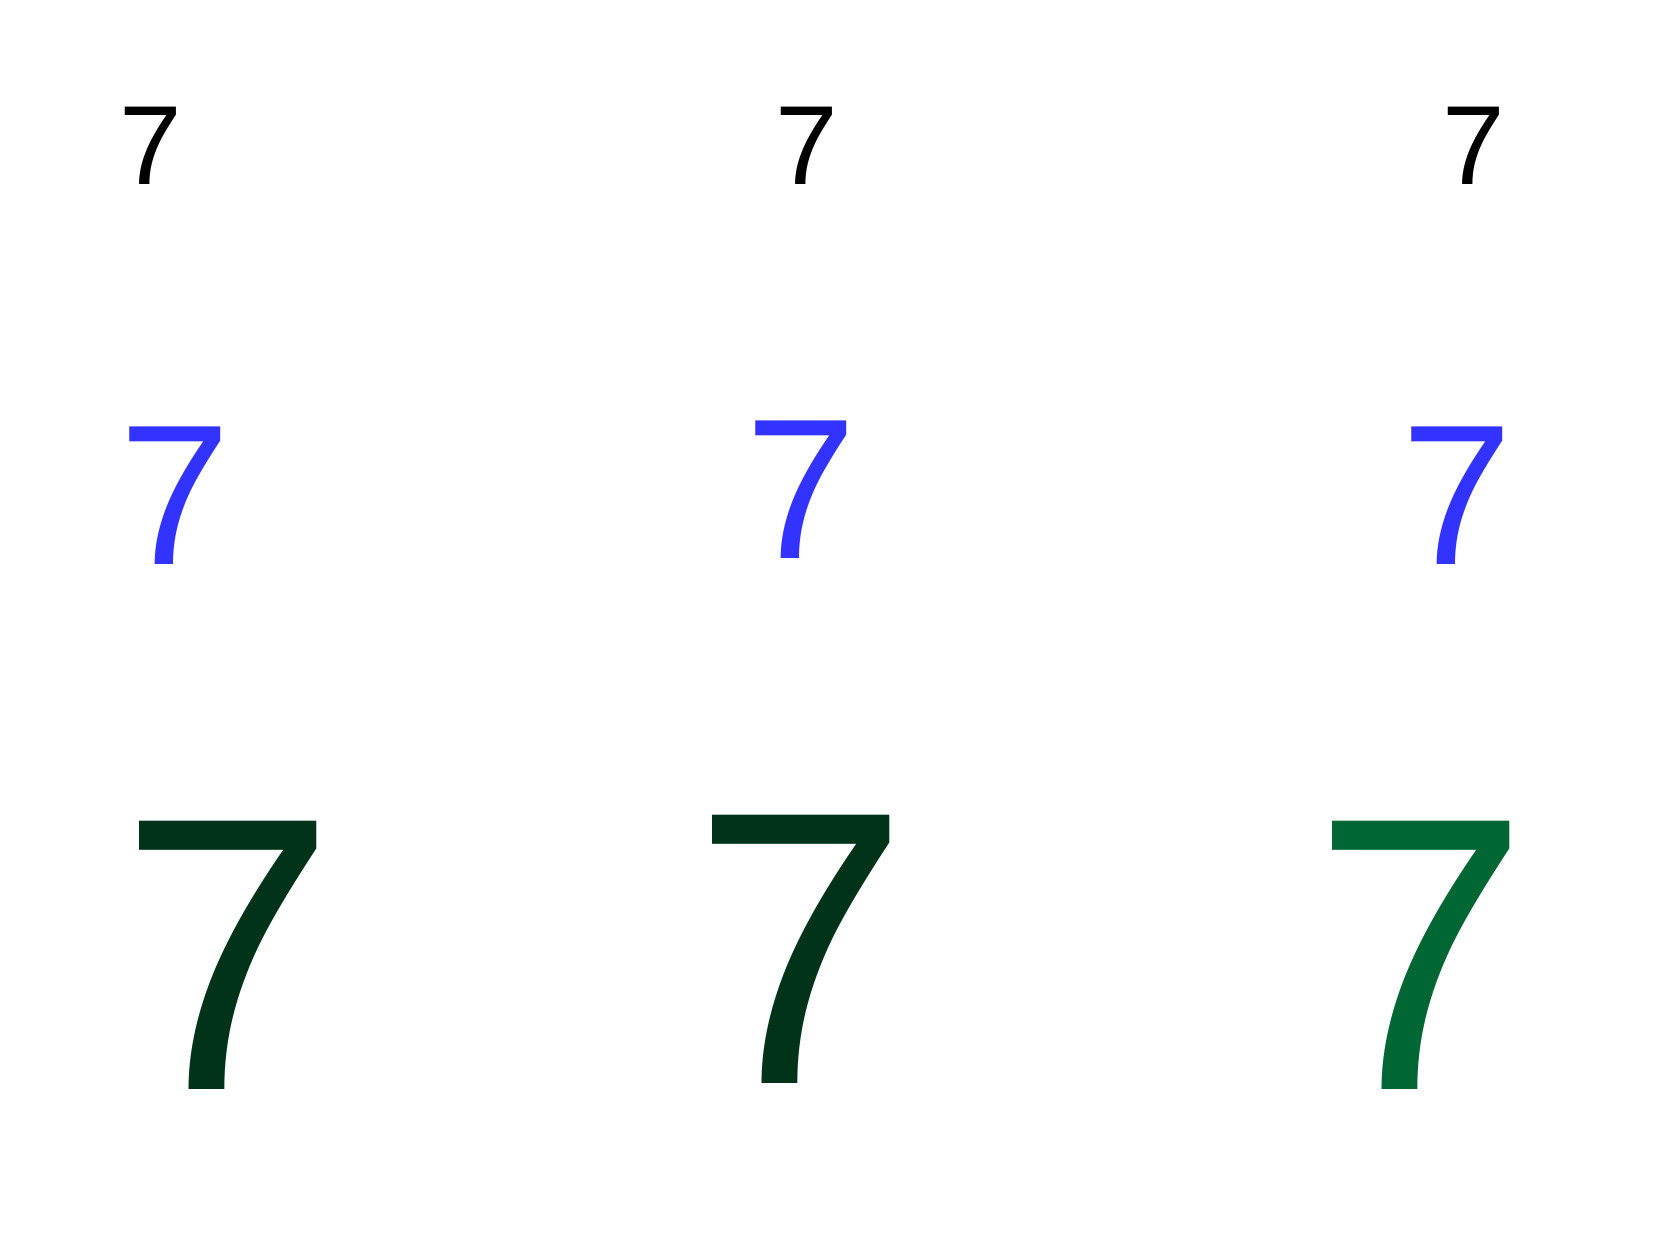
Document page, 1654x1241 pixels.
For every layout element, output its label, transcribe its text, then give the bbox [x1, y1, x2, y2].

text_box 7 [1297, 729, 1553, 1180]
text_box 7 [1386, 376, 1537, 615]
text_box 7 [730, 370, 881, 609]
text_box 7 [105, 729, 361, 1180]
text_box 7 [105, 376, 256, 615]
text_box 7 [105, 75, 211, 216]
text_box 7 [760, 75, 866, 216]
text_box 7 [677, 723, 933, 1174]
text_box 7 [1427, 75, 1533, 216]
